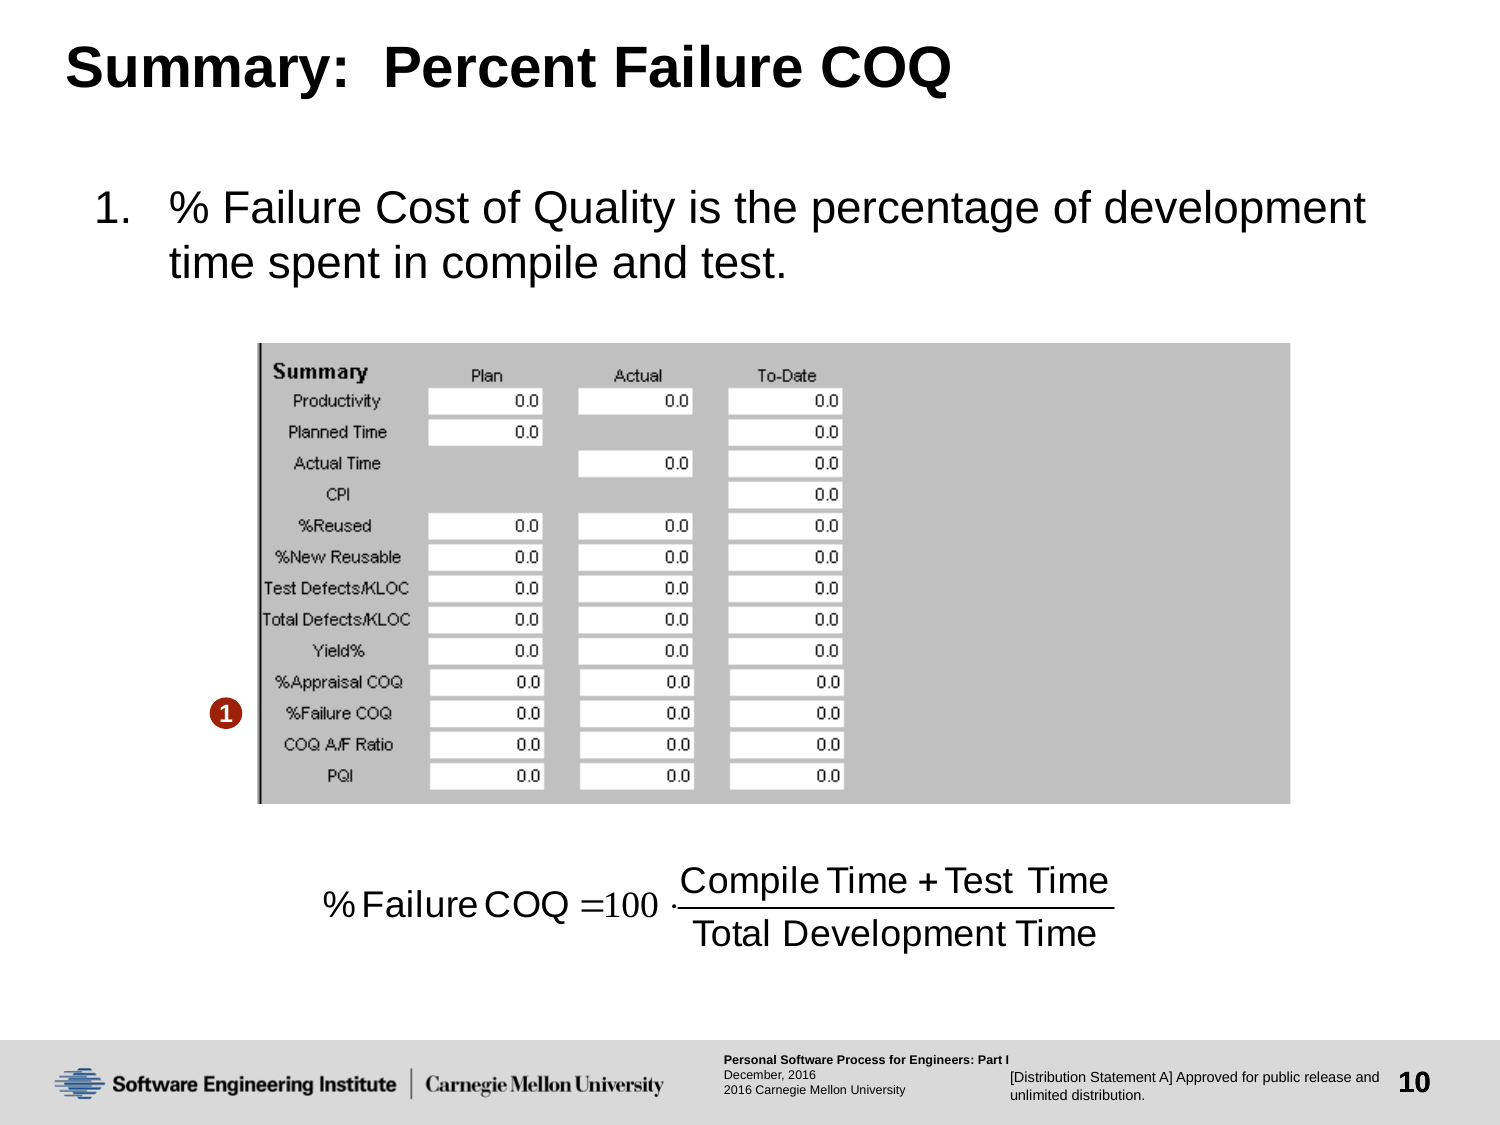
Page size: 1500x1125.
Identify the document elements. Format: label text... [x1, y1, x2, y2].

chart [320, 859, 1123, 963]
picture [209, 343, 1291, 804]
title Summary: Percent Failure COQ [65, 37, 1313, 148]
picture [318, 858, 1121, 961]
picture [46, 1061, 673, 1104]
list % Failure Cost of Quality is the percentage of development time spent in compile and test. [65, 177, 1431, 357]
